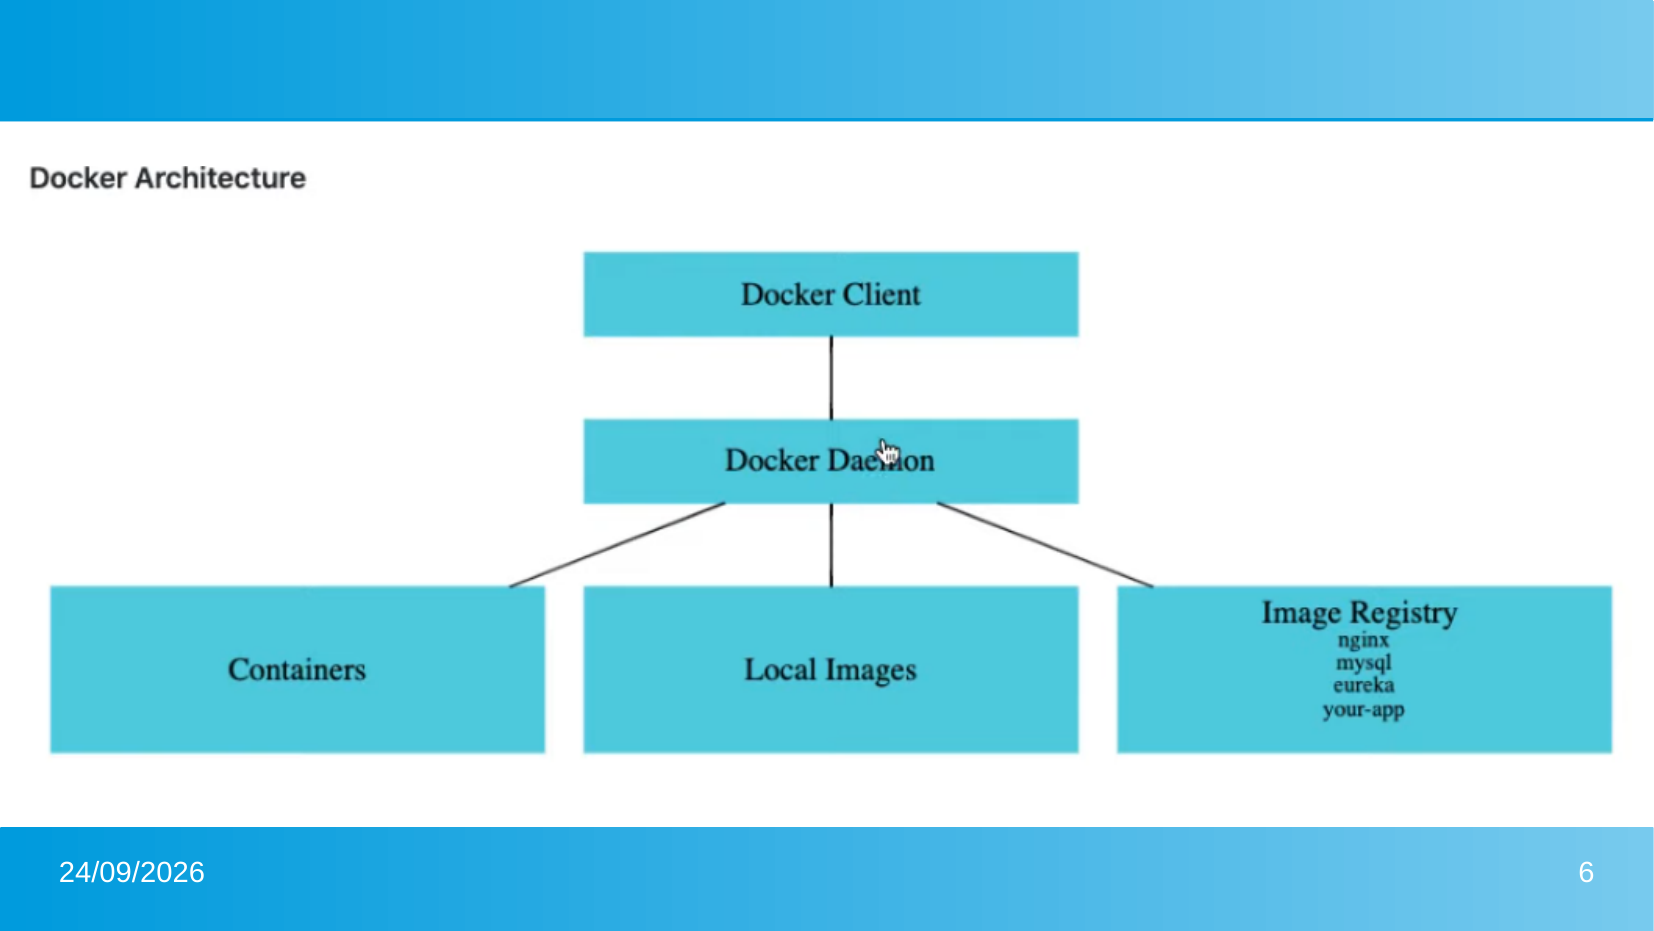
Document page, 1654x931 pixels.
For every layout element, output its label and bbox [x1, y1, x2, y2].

picture [24, 166, 1632, 766]
